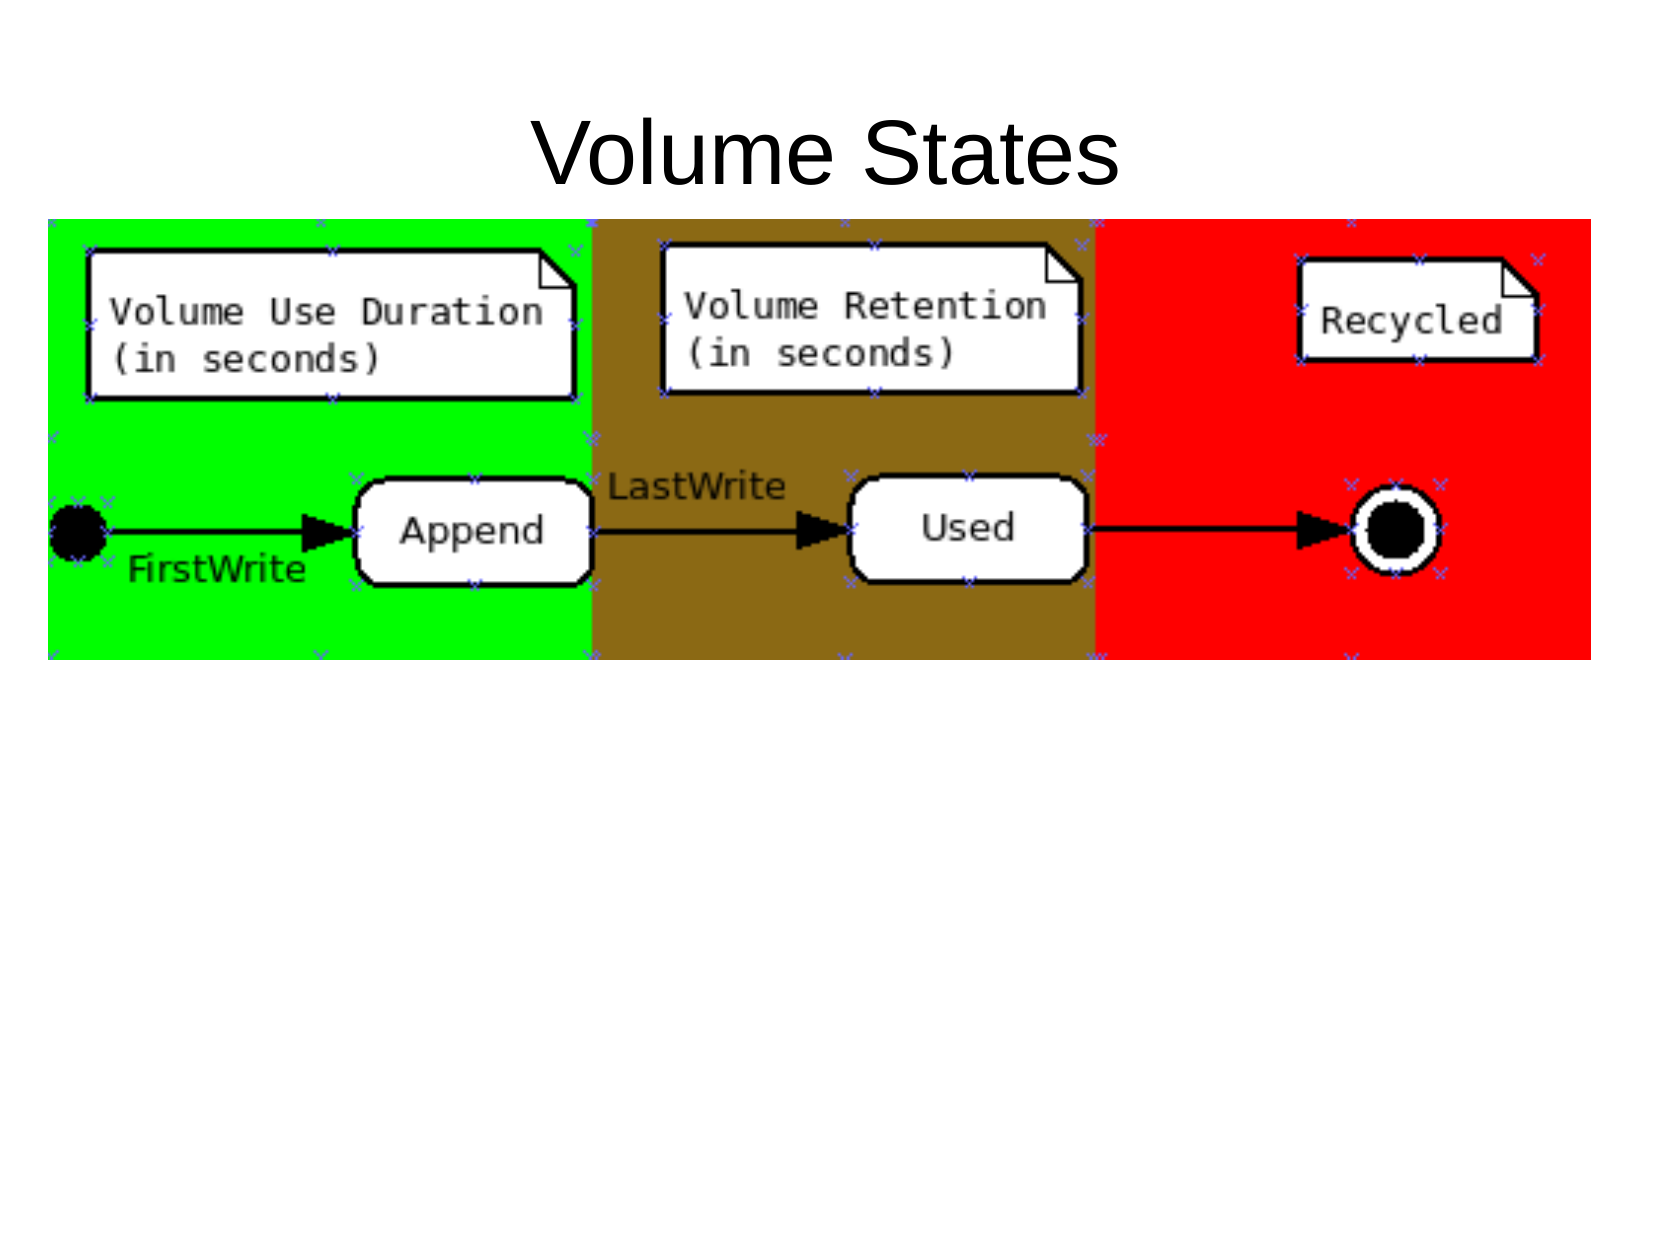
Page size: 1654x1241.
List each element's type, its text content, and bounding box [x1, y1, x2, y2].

picture [48, 219, 1591, 661]
title Volume States [82, 49, 1571, 219]
